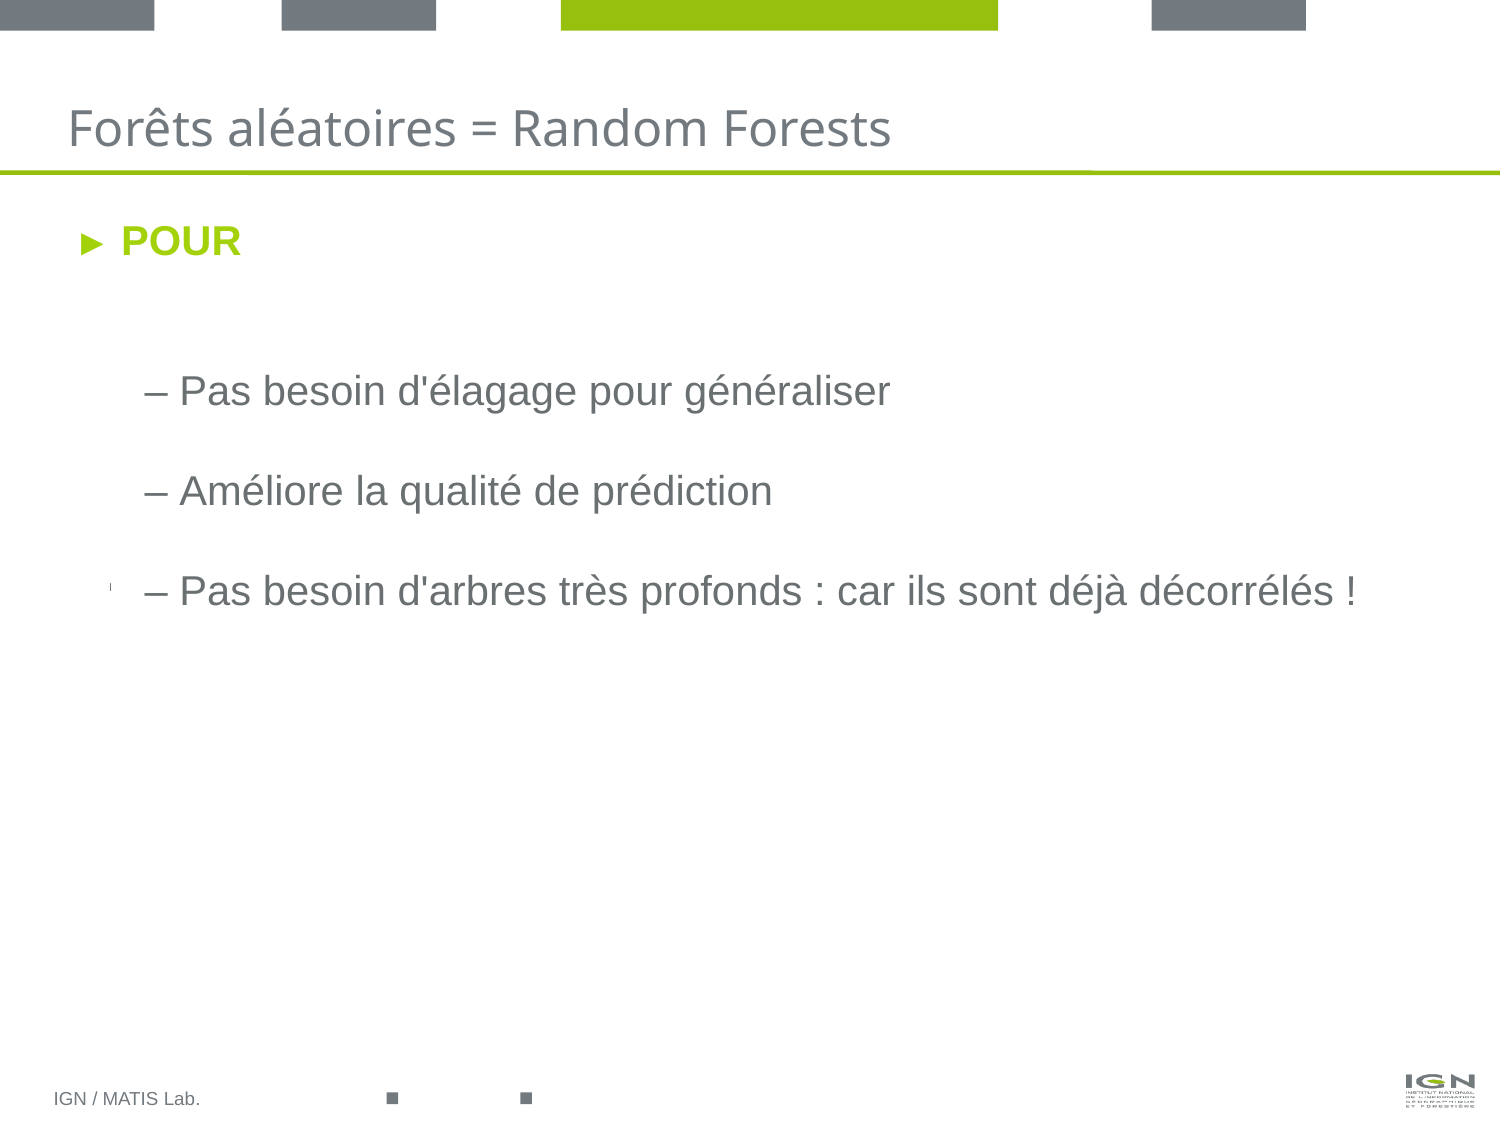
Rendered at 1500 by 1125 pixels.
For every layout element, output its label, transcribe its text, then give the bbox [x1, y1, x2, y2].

text_box Forêts aléatoires = Random Forests [53, 80, 1425, 173]
picture [1404, 1074, 1475, 1108]
text_box ► POUR – Pas besoin d'élagage pour généraliser – Améliore la qualité de prédiction – Pas besoin d'arbres très profonds : car ils sont déjà décorrélés ! [59, 206, 1500, 449]
text_box IGN / MATIS Lab. [38, 1067, 514, 1125]
